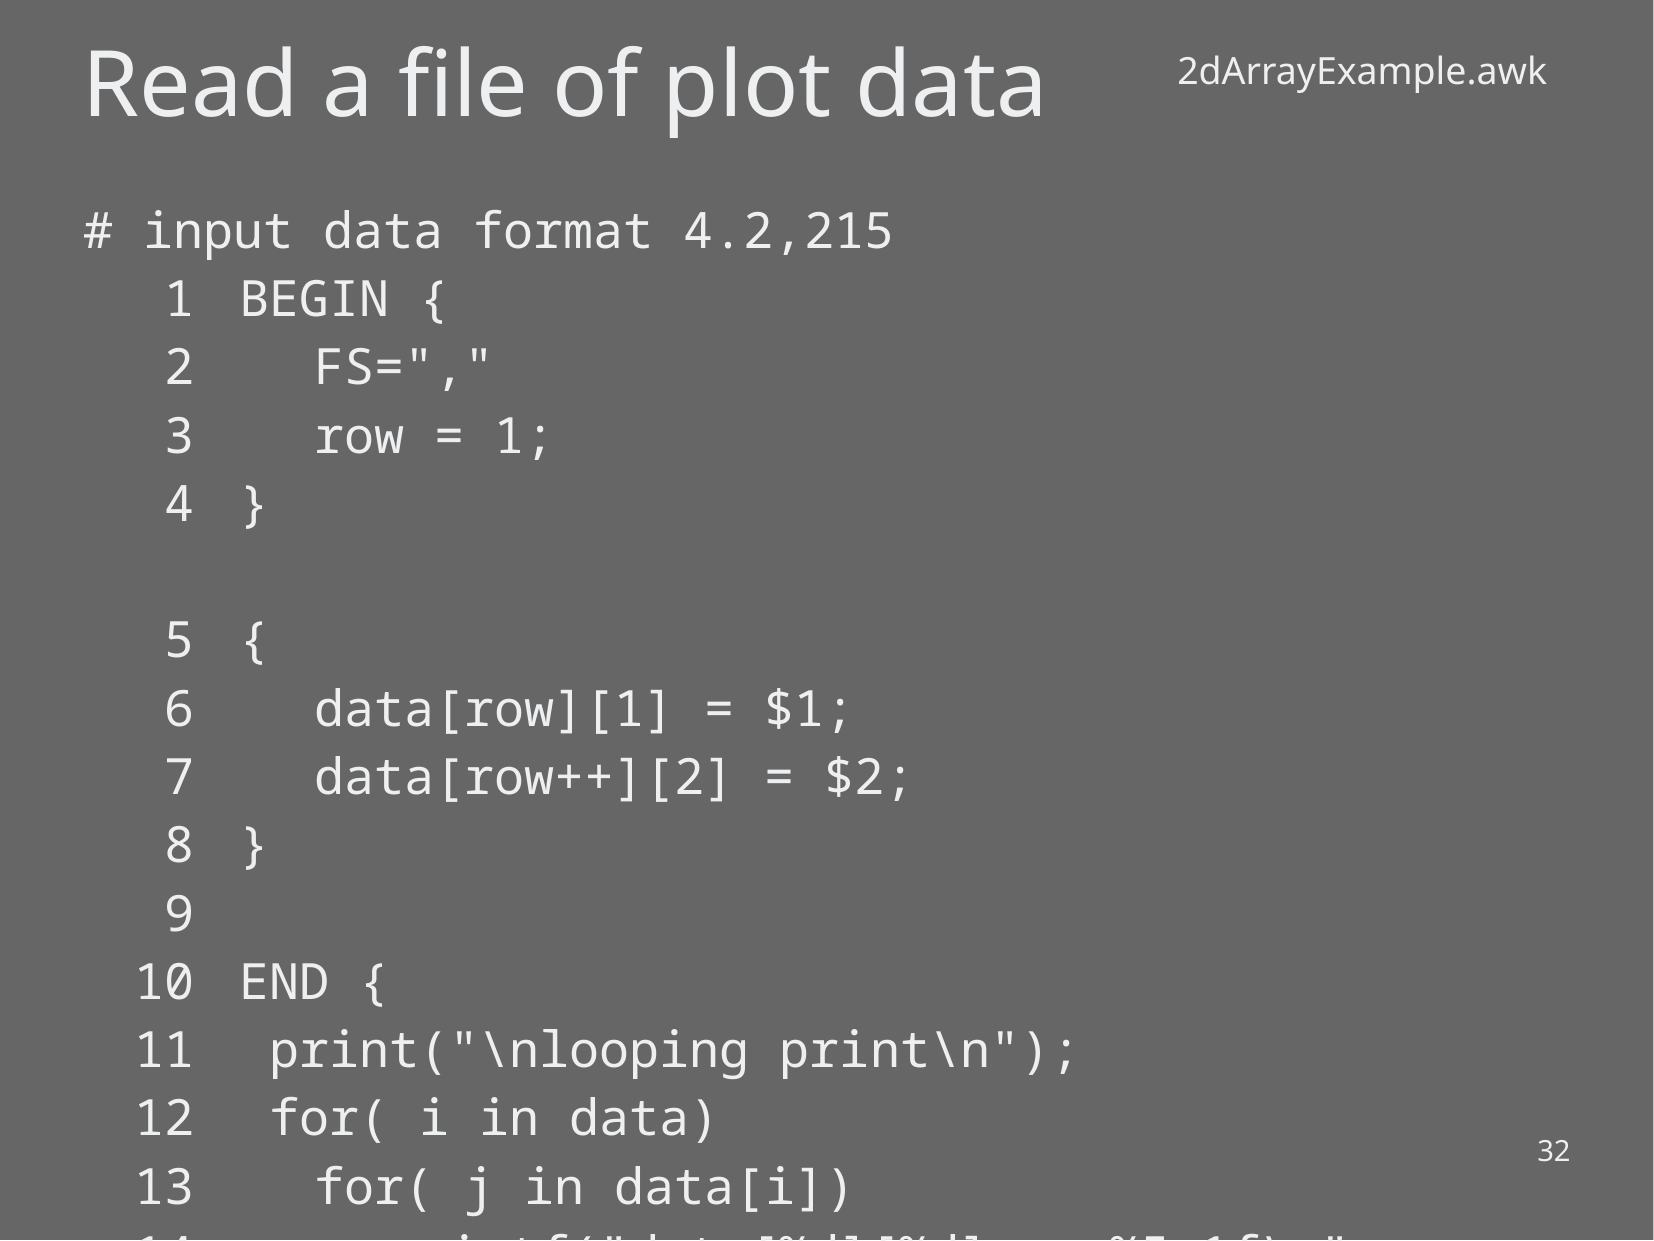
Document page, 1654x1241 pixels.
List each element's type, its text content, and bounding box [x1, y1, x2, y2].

text_box # input data format 4.2,215 1 BEGIN { 2 FS="," 3 row = 1; 4 } 5 { 6 data[row][1] = $1; 7 data[row++][2] = $2; 8 } 9 10 END { 11 print("\nlooping print\n"); 12 for( i in data) 13 for( j in data[i]) 14 printf("data[%d][%d] = :%5.1f\n", i,j,data[i][j]); 15 } [0, 187, 1651, 1153]
text_box 2dArrayExample.awk [1162, 37, 1576, 128]
title Read a file of plot data [82, 27, 1571, 135]
